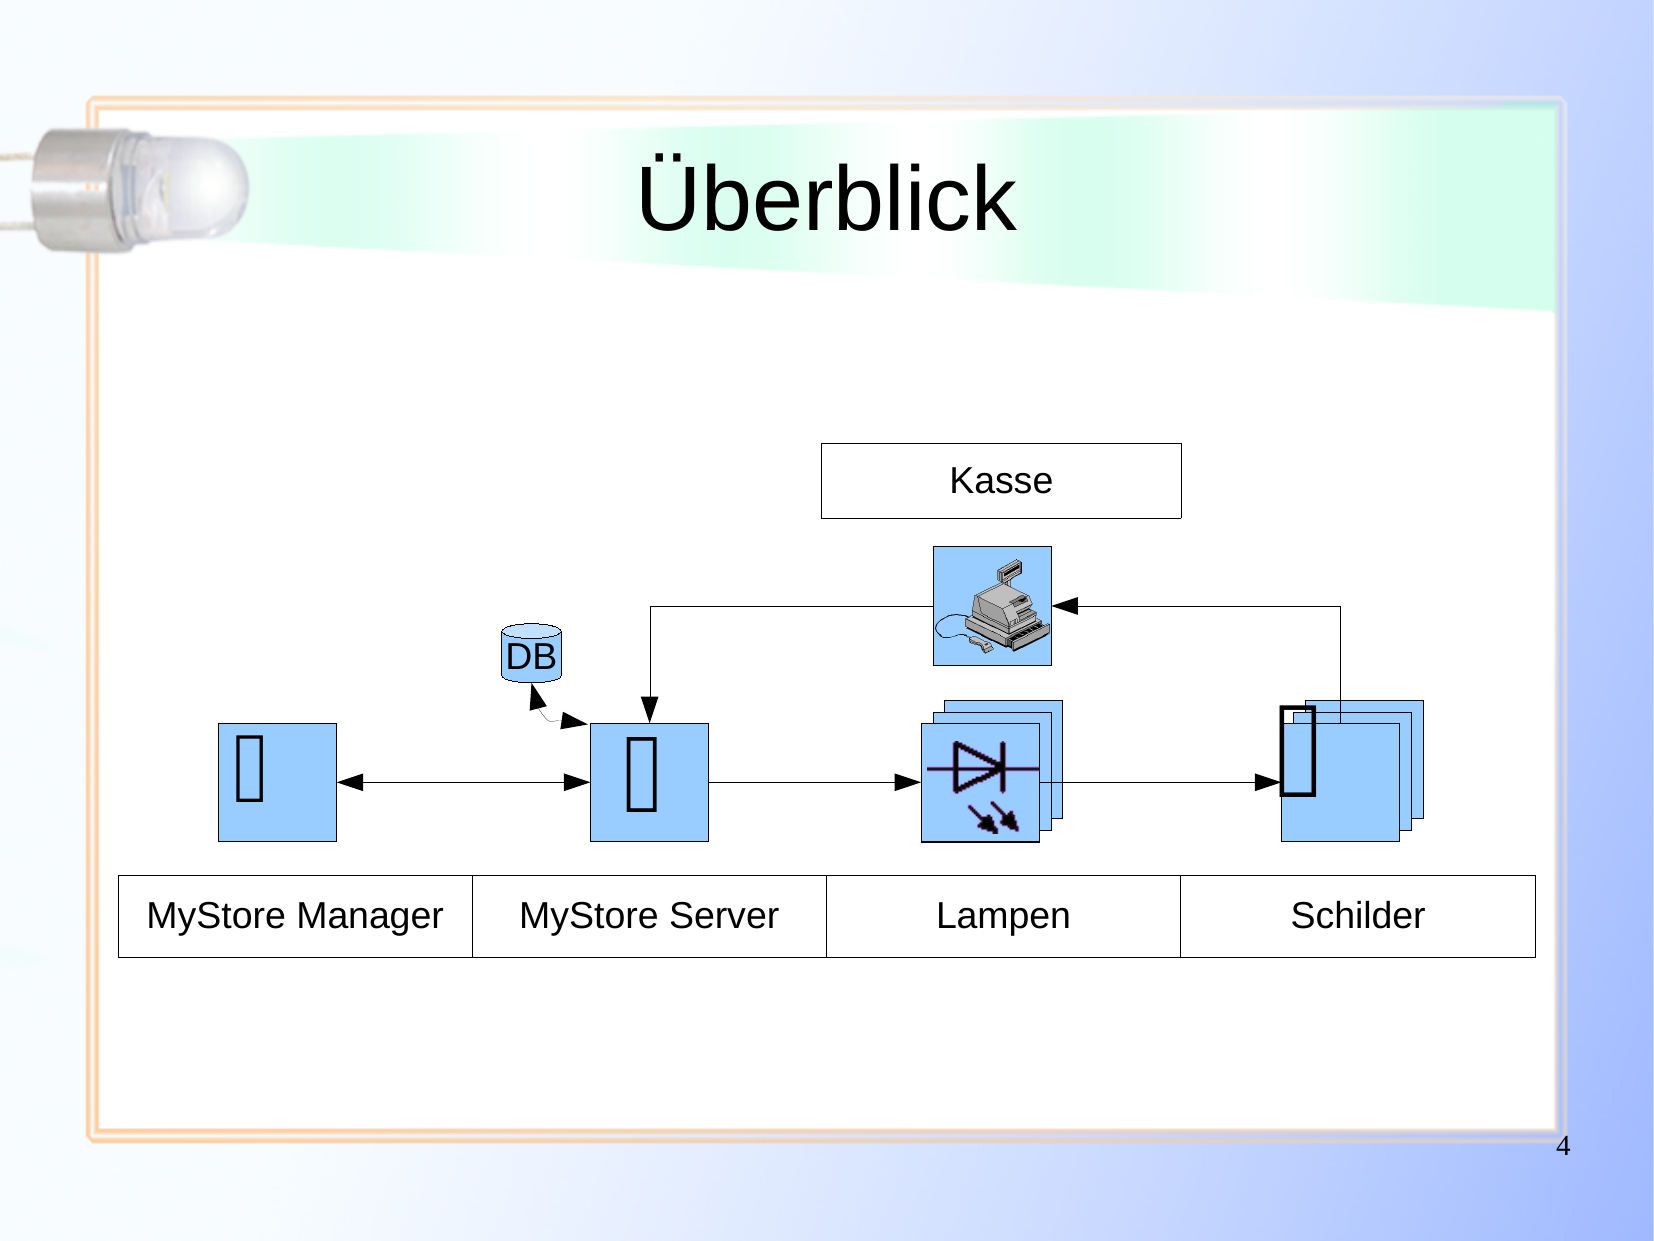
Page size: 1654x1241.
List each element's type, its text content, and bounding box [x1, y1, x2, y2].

text_box [590, 723, 709, 842]
table_header Lampen [827, 876, 1180, 957]
picture [0, 0, 1654, 1241]
title Überblick [82, 102, 1571, 296]
text_box  [1260, 694, 1424, 866]
table_header MyStore Manager [119, 876, 472, 957]
text_box [933, 546, 1052, 666]
text_box [1040, 783, 1063, 831]
text_box : [218, 726, 337, 868]
table_header MyStore Server [473, 876, 826, 957]
table_header Kasse [822, 444, 1181, 518]
text_box [921, 700, 1063, 843]
text_box DB [501, 632, 562, 683]
text_box  [608, 726, 727, 870]
table_header Schilder [1181, 876, 1535, 957]
